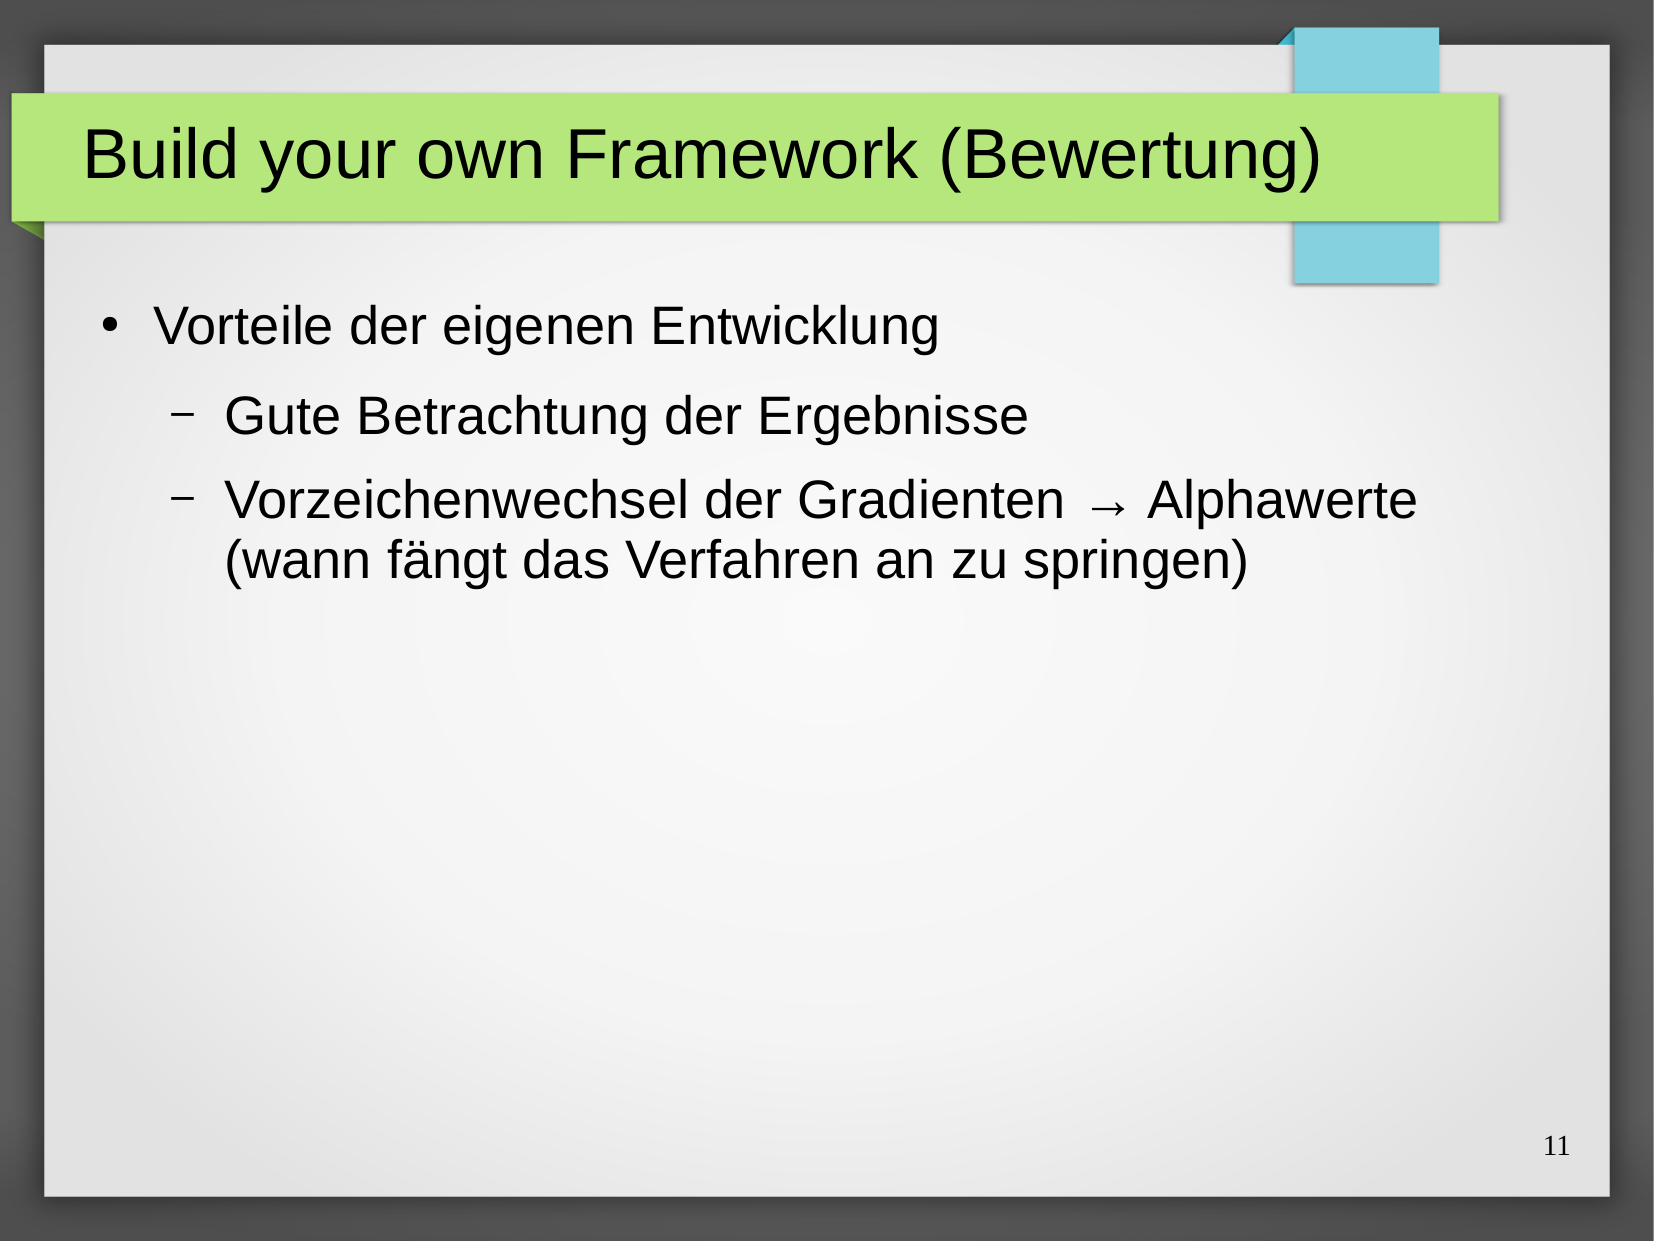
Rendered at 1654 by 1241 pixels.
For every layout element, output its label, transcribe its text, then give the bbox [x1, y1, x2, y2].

picture [0, 0, 1654, 1241]
title Build your own Framework (Bewertung) [82, 74, 1471, 233]
list Vorteile der eigenen Entwicklung Gute Betrachtung der Ergebnisse Vorzeichenwechsel der Gradienten → Alphawerte (wann fängt das Verfahren an zu springen) [82, 295, 1571, 1015]
